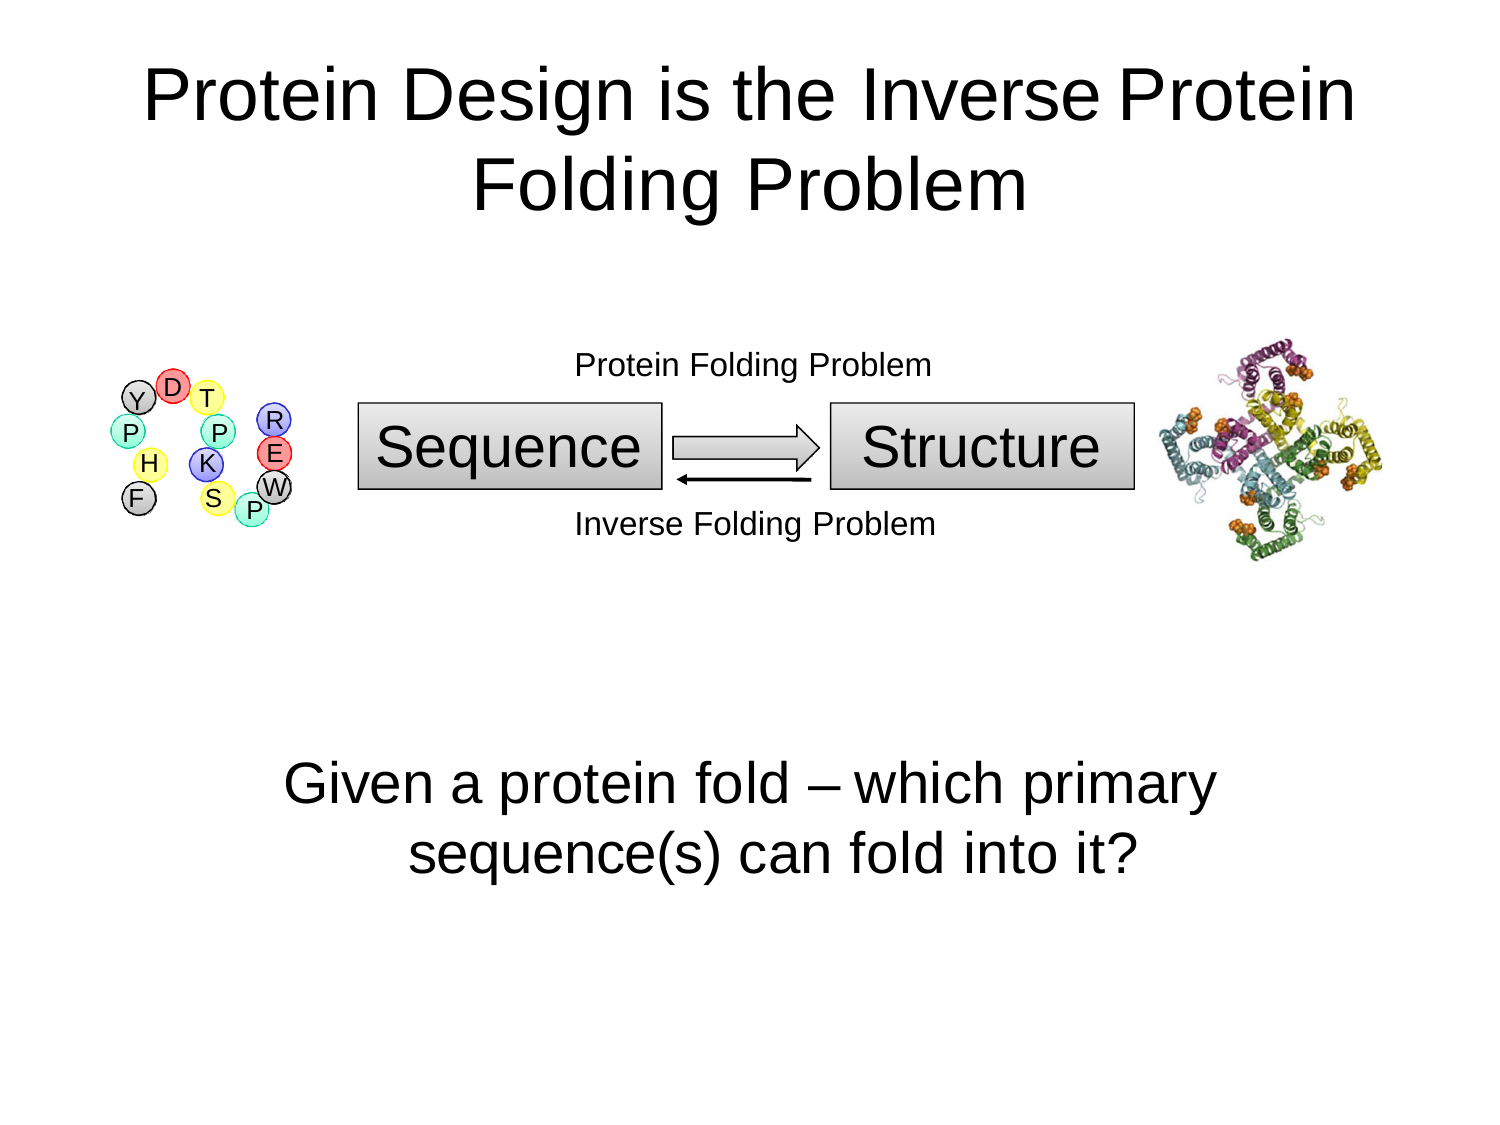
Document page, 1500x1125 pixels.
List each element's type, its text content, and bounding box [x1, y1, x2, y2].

text_box D [161, 369, 185, 403]
text_box R E W [240, 401, 289, 527]
text_box Sequence [373, 408, 648, 482]
text_box T [197, 381, 221, 415]
text_box Inverse Folding Problem [572, 502, 943, 545]
text_box [672, 423, 821, 472]
text_box S [202, 481, 227, 515]
text_box P [120, 416, 144, 450]
text_box [829, 402, 1135, 490]
text_box P [244, 493, 268, 527]
text_box [676, 473, 812, 486]
text_box [109, 367, 293, 529]
text_box Structure [858, 408, 1107, 482]
text_box [1155, 335, 1383, 563]
text_box Given a protein fold – which primary sequence(s) can fold into it? [125, 699, 1375, 1058]
text_box Protein Folding Problem [572, 343, 939, 386]
text_box F [126, 481, 150, 515]
text_box H [138, 446, 162, 480]
text_box K [197, 446, 221, 480]
text_box P [208, 416, 232, 450]
text_box [357, 402, 663, 490]
text_box Y [126, 384, 150, 418]
text_box Protein Design is the Inverse Protein Folding Problem [87, 44, 1410, 222]
